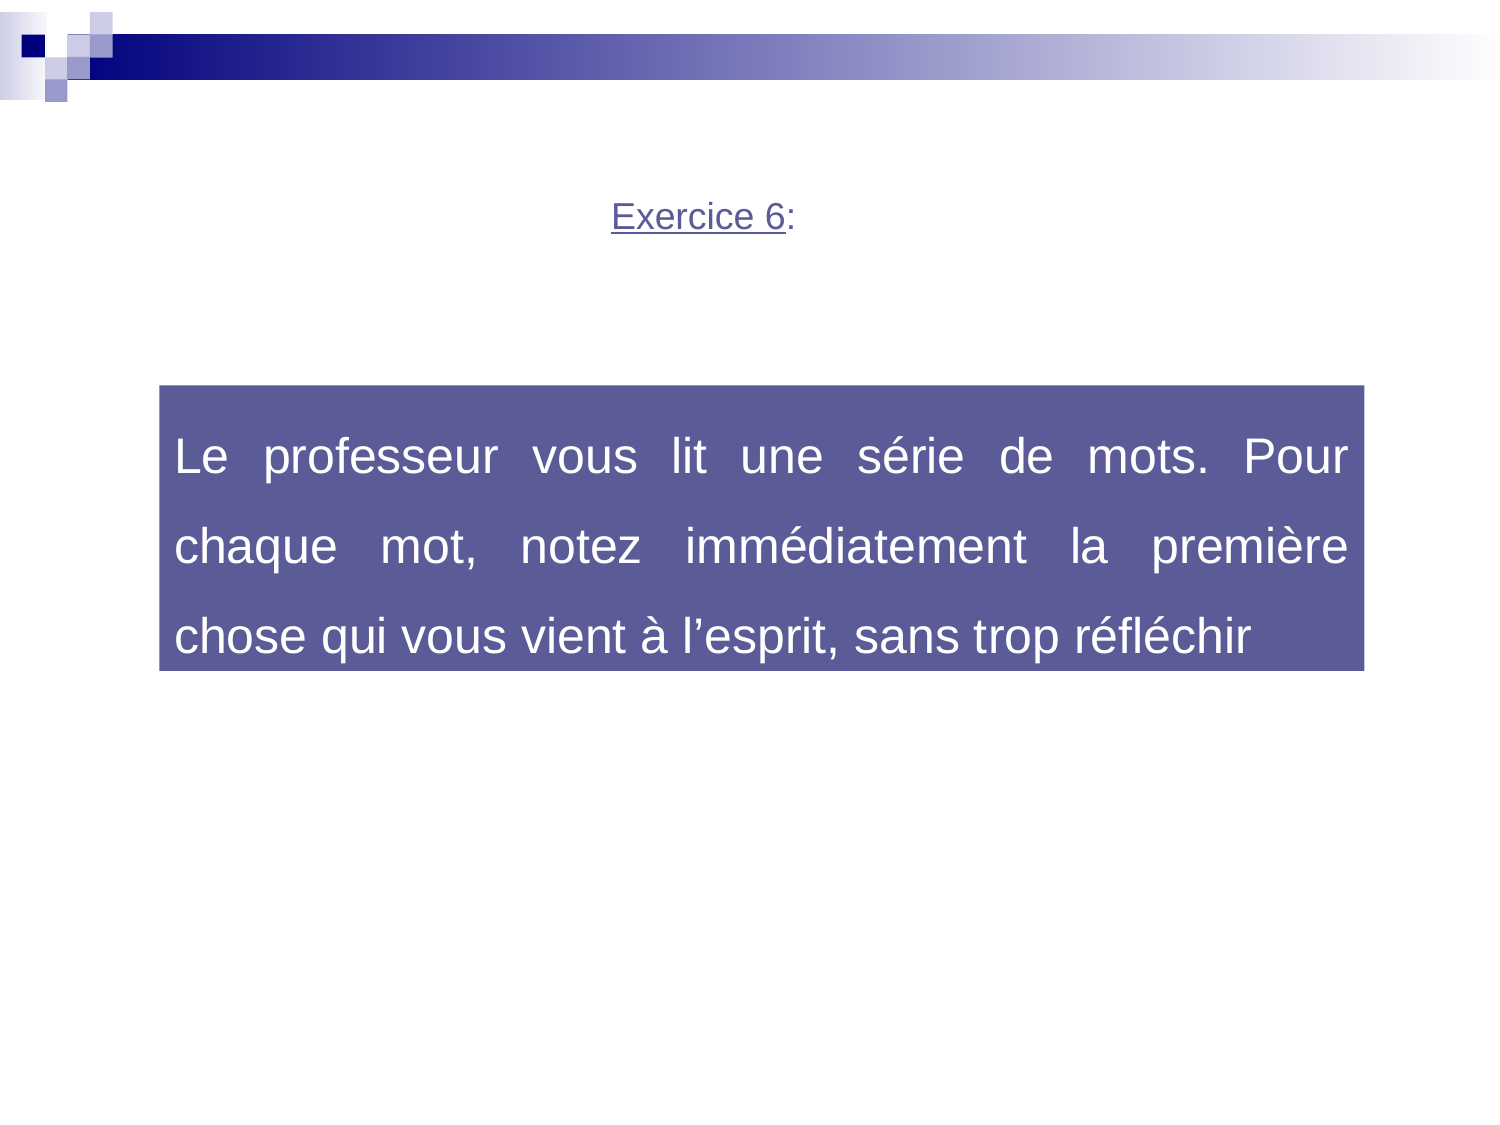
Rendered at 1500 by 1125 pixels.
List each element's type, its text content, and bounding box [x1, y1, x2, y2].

text_box Le professeur vous lit une série de mots. Pour chaque mot, notez immédiatement la première chose qui vous vient à l’esprit, sans trop réfléchir [159, 385, 1365, 671]
text_box Exercice 6: [596, 184, 812, 291]
